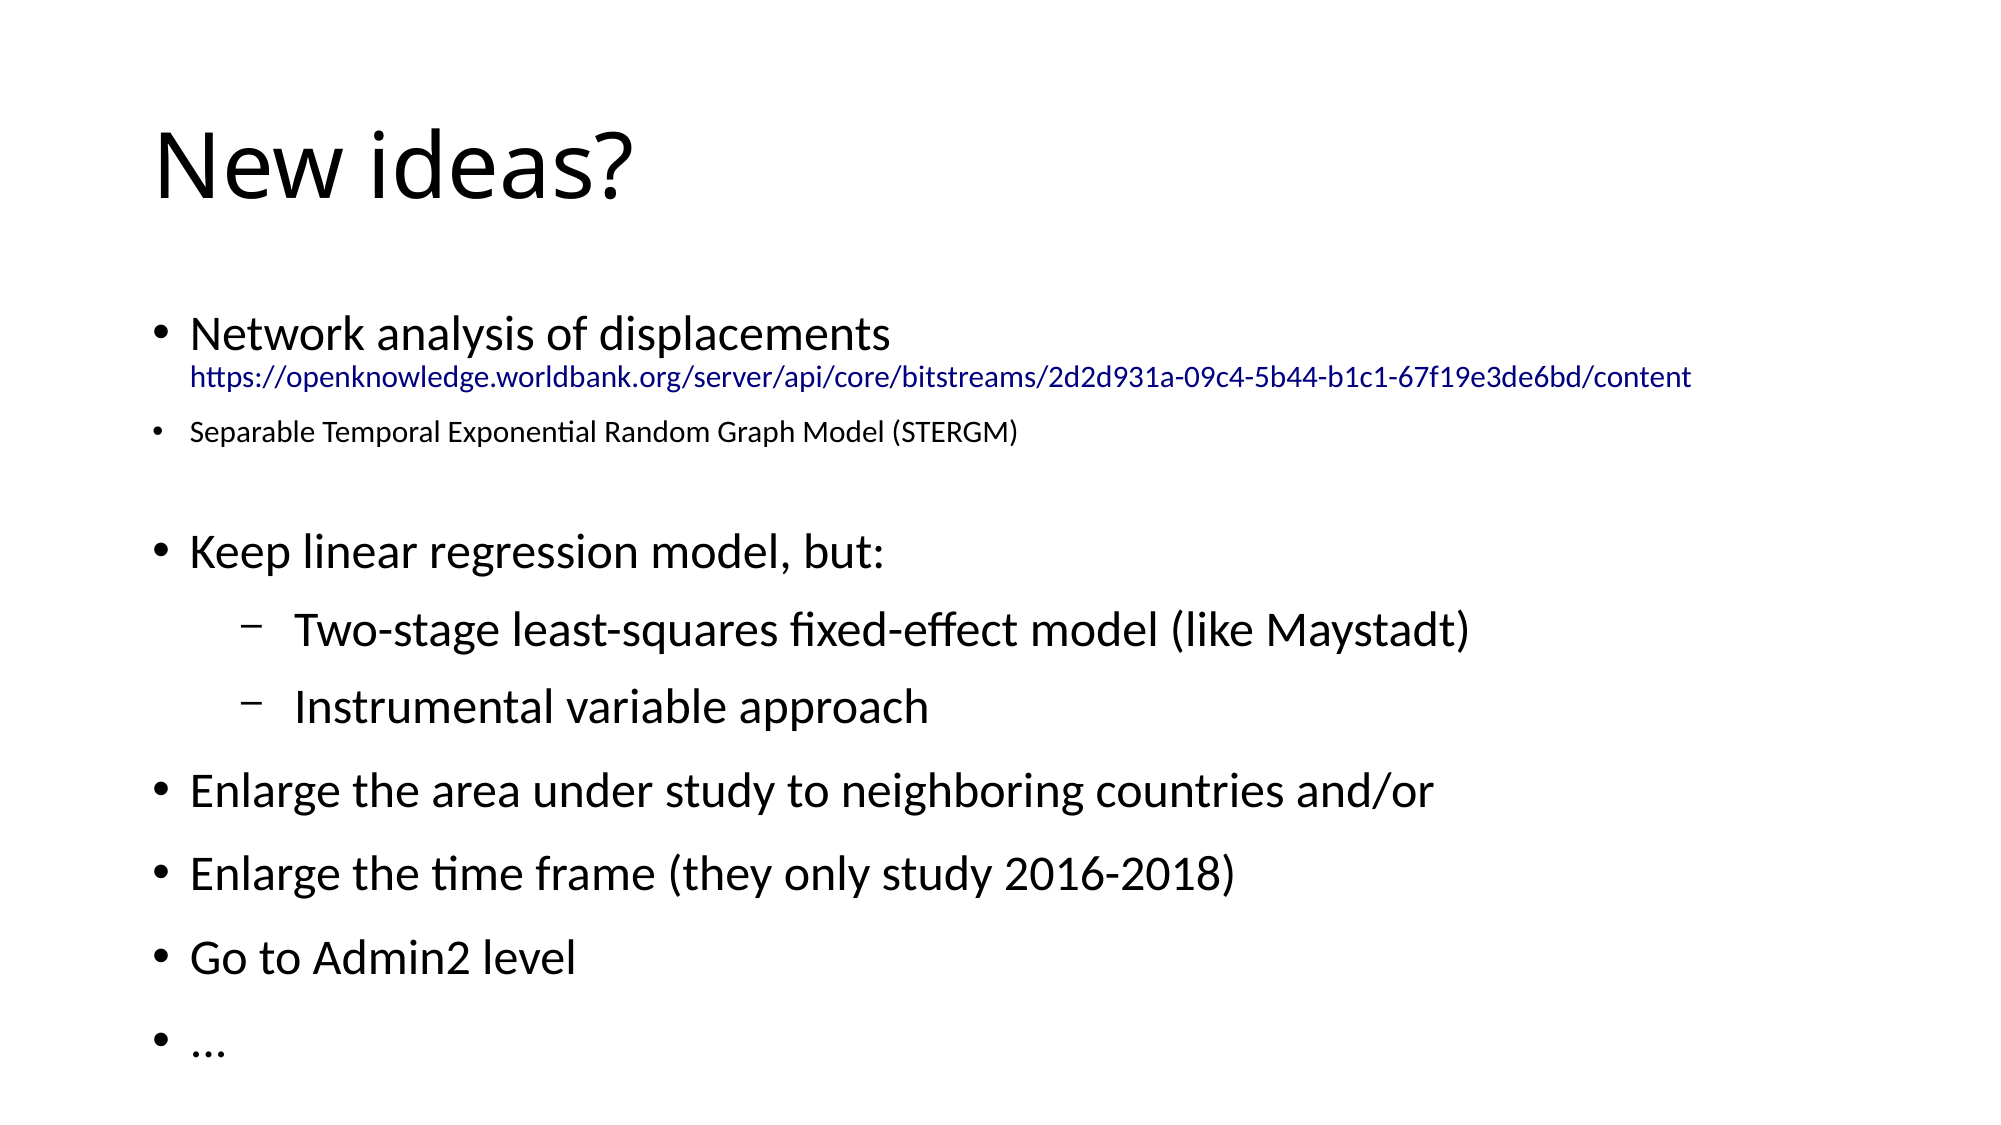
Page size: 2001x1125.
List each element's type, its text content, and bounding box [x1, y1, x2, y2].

list Network analysis of displacements https://openknowledge.worldbank.org/server/api/core/bitstreams/2d2d931a-09c4-5b44-b1c1-67f19e3de6bd/content Separable Temporal Exponential Random Graph Model (STERGM) Keep linear regression model, but: Two-stage least-squares fixed-effect model (like Maystadt) Instrumental variable approach Enlarge the area under study to neighboring countries and/or Enlarge the time frame (they only study 2016-2018) Go to Admin2 level ... [137, 299, 1863, 1014]
title New ideas? [137, 59, 1863, 278]
